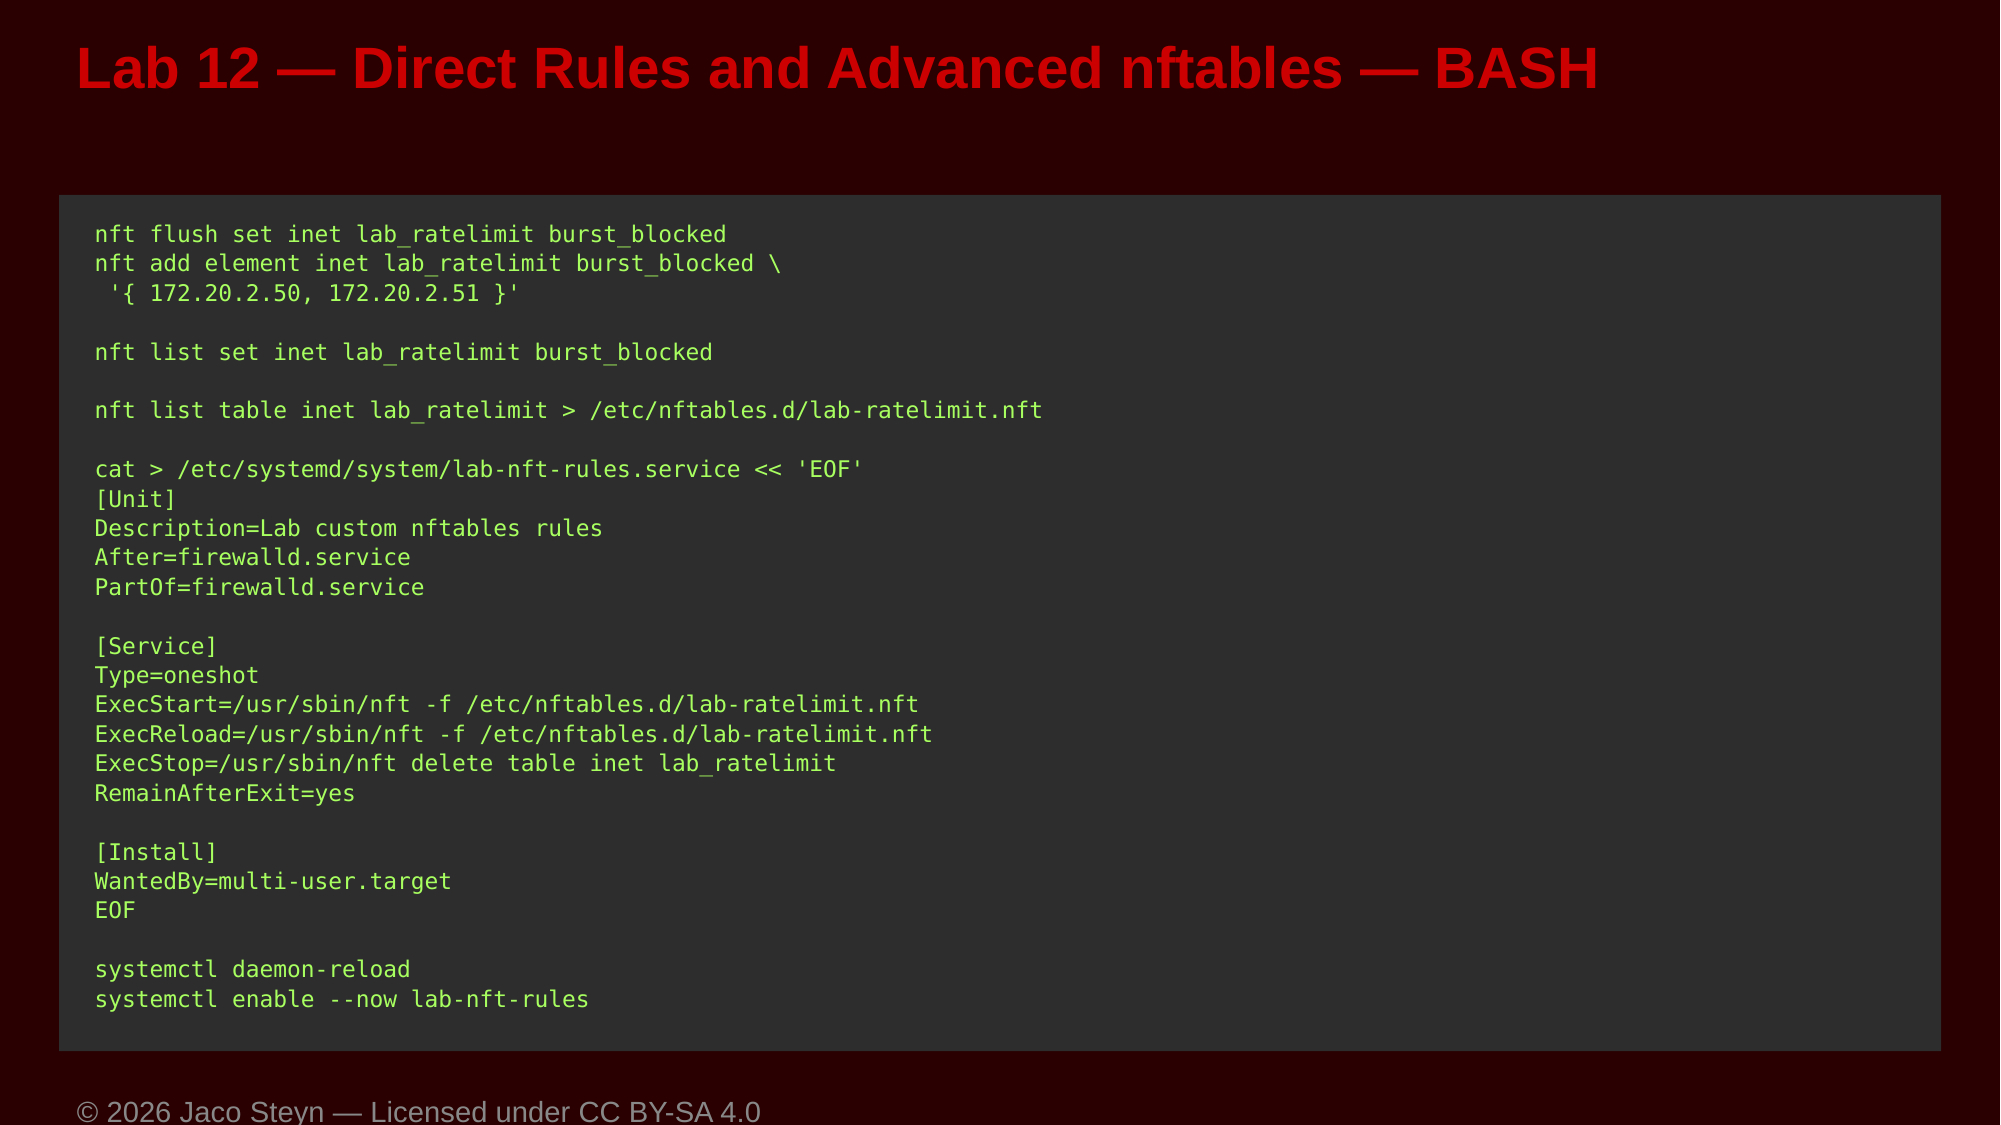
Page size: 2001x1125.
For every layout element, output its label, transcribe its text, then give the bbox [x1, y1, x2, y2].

text_box nft flush set inet lab_ratelimit burst_blocked nft add element inet lab_ratelimit burst_blocked \ '{ 172.20.2.50, 172.20.2.51 }' nft list set inet lab_ratelimit burst_blocked nft list table inet lab_ratelimit > /etc/nftables.d/lab-ratelimit.nft cat > /etc/systemd/system/lab-nft-rules.service << 'EOF' [Unit] Description=Lab custom nftables rules After=firewalld.service PartOf=firewalld.service [Service] Type=oneshot ExecStart=/usr/sbin/nft -f /etc/nftables.d/lab-ratelimit.nft ExecReload=/usr/sbin/nft -f /etc/nftables.d/lab-ratelimit.nft ExecStop=/usr/sbin/nft delete table inet lab_ratelimit RemainAfterExit=yes [Install] WantedBy=multi-user.target EOF systemctl daemon-reload systemctl enable --now lab-nft-rules [59, 194, 1942, 1052]
text_box Lab 12 — Direct Rules and Advanced nftables — BASH [59, 23, 1942, 178]
text_box © 2026 Jaco Steyn — Licensed under CC BY-SA 4.0 [59, 1083, 1942, 1120]
